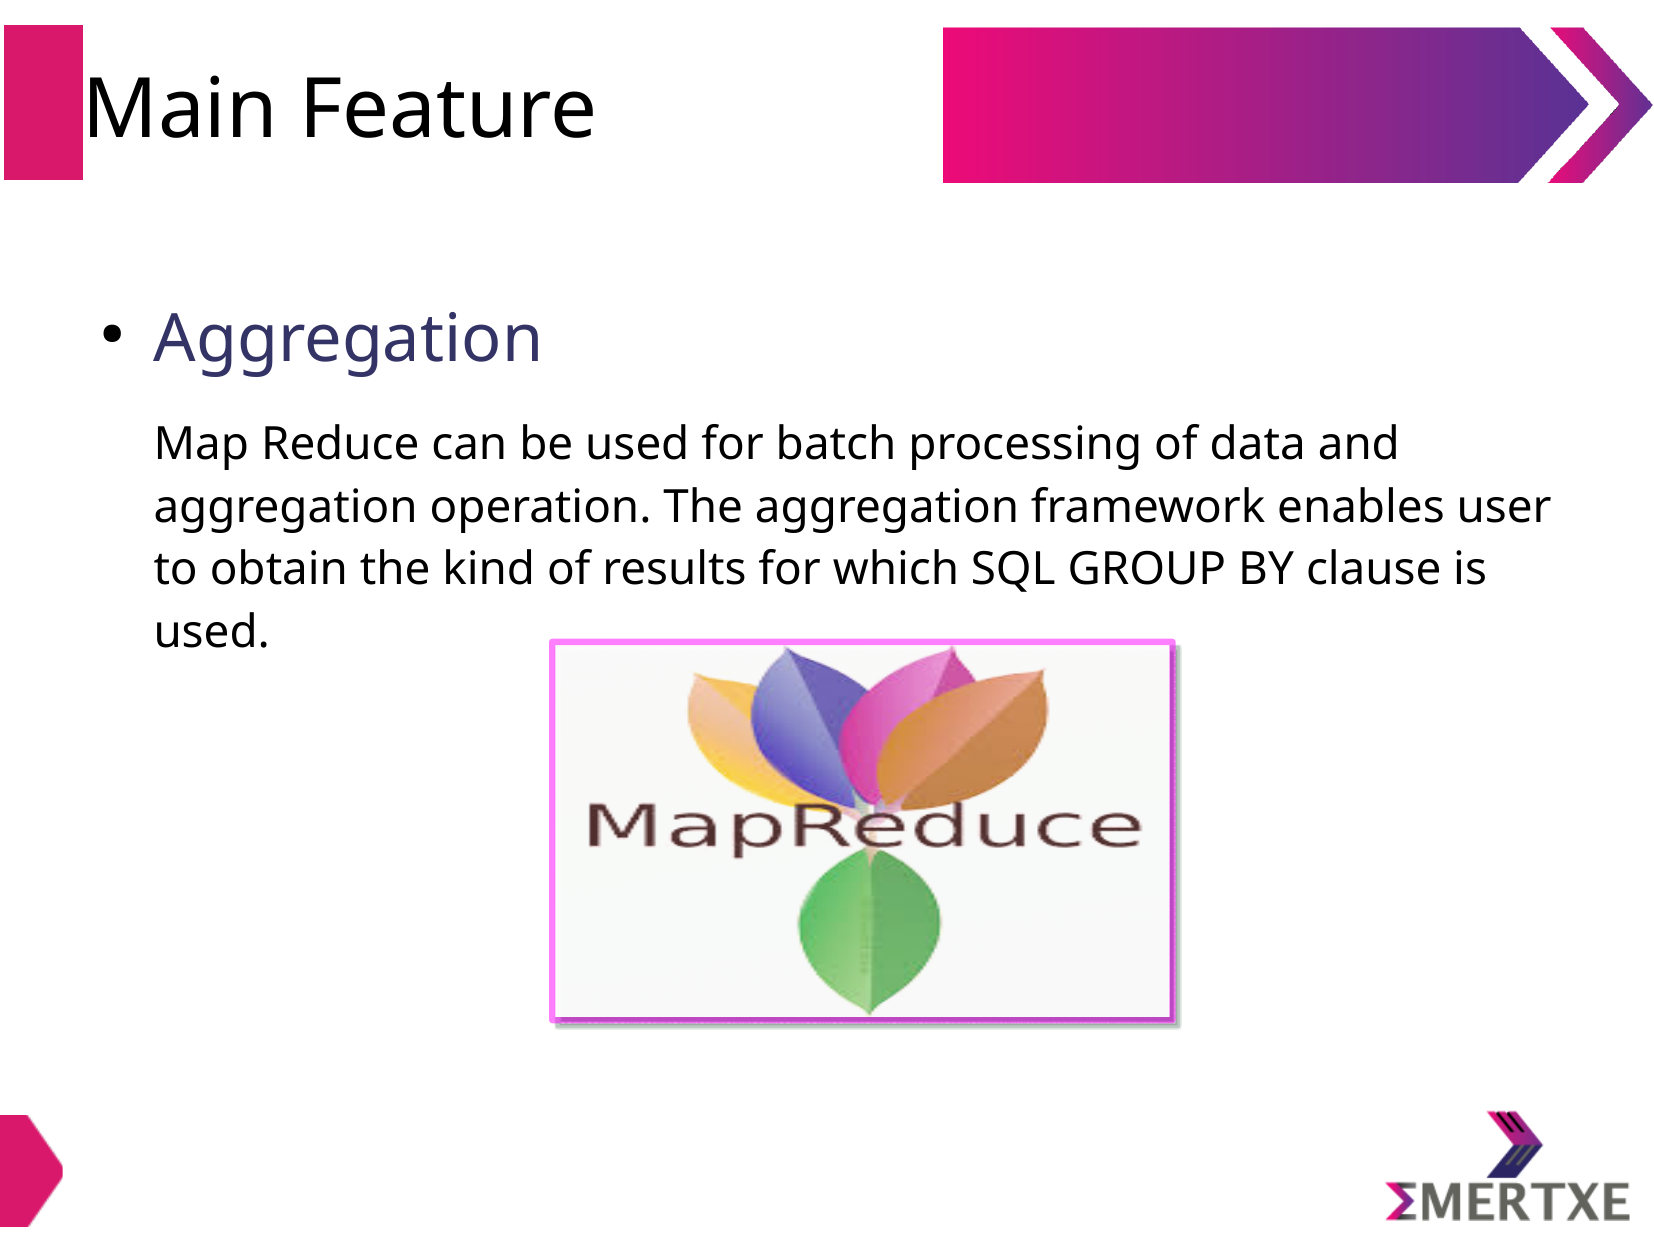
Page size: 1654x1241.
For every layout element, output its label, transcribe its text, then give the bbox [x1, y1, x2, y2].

title Main Feature [82, 2, 1571, 210]
list Aggregation Map Reduce can be used for batch processing of data and aggregation operation. The aggregation framework enables user to obtain the kind of results for which SQL GROUP BY clause is used. [82, 290, 1571, 1010]
picture [555, 645, 1170, 1018]
picture [1571, 27, 1653, 183]
picture [1385, 1107, 1631, 1221]
